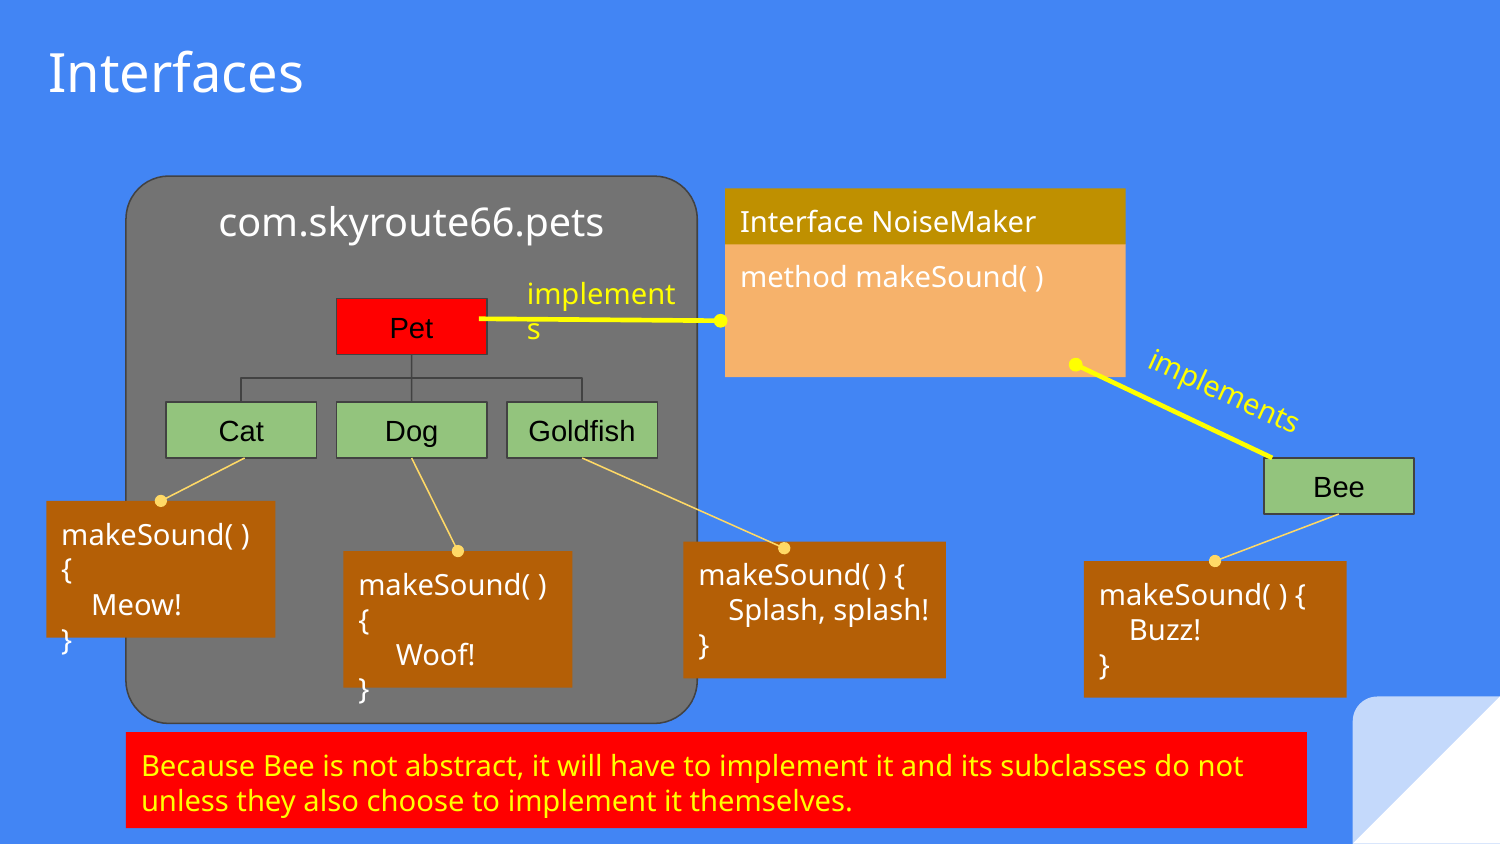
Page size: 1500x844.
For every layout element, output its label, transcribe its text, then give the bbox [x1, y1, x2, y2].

text_box Dog [336, 401, 487, 458]
text_box Goldfish [506, 401, 658, 458]
text_box makeSound( ) { Woof! } [343, 551, 573, 688]
text_box [125, 379, 698, 724]
title Interfaces [33, 36, 1452, 119]
text_box Bee [1263, 458, 1415, 515]
text_box Interface NoiseMaker [725, 188, 1126, 245]
text_box makeSound( ) { Splash, splash! } [683, 541, 946, 679]
text_box Cat [165, 401, 317, 458]
text_box com.skyroute66.pets [133, 185, 690, 256]
text_box makeSound( ) { Buzz! } [1083, 561, 1347, 698]
text_box [413, 322, 698, 508]
text_box implements [511, 260, 701, 317]
text_box method makeSound( ) [725, 245, 1126, 378]
text_box Pet [336, 298, 487, 355]
text_box makeSound( ) { Meow! } [46, 500, 276, 638]
text_box [142, 176, 681, 185]
text_box Because Bee is not abstract, it will have to implement it and its subclasses do not unless they also choose to implement it themselves. [125, 732, 1307, 829]
text_box implements [1125, 320, 1347, 466]
text_box [125, 195, 698, 500]
